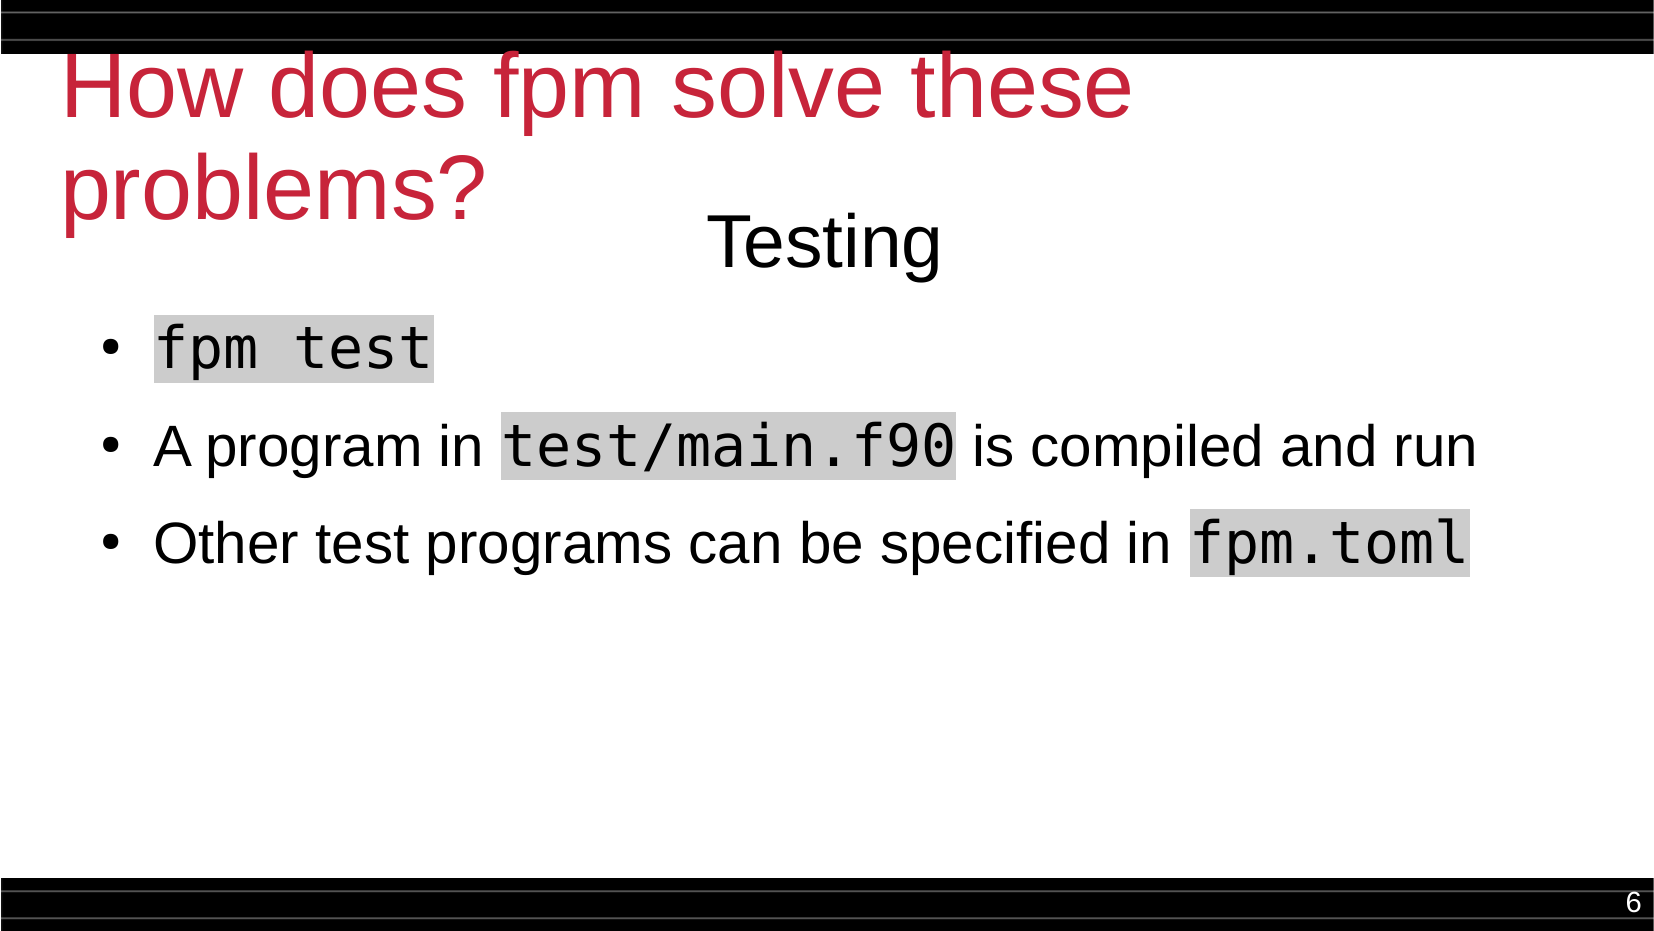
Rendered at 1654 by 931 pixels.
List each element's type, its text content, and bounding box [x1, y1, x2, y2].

picture [1, 0, 1654, 54]
title How does fpm solve these problems? [60, 78, 1591, 183]
title Testing [60, 183, 1591, 301]
list fpm test A program in test/main.f90 is compiled and run Other test programs can be specified in fpm.toml [82, 315, 1571, 826]
picture [1, 878, 1654, 931]
